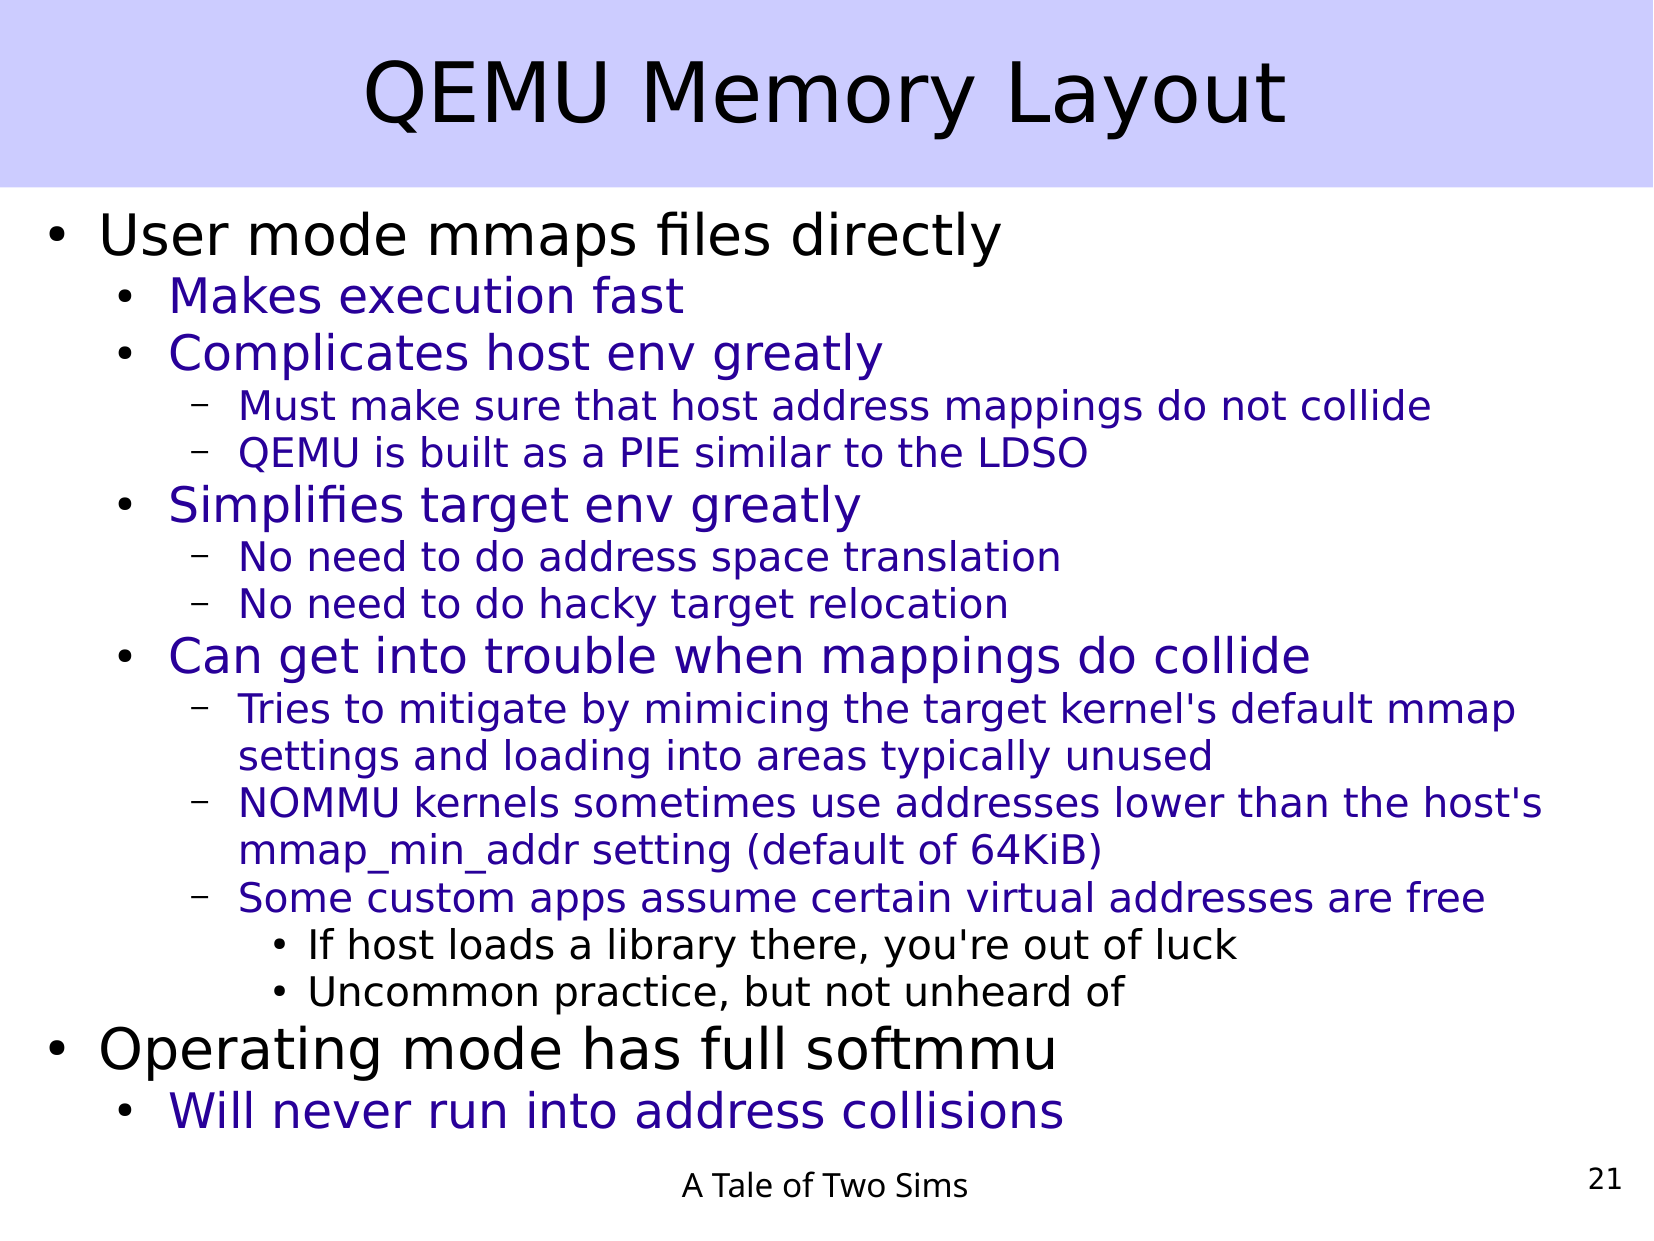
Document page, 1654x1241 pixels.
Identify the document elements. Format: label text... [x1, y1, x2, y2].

list User mode mmaps files directly Makes execution fast Complicates host env greatly Must make sure that host address mappings do not collide QEMU is built as a PIE similar to the LDSO Simplifies target env greatly No need to do address space translation No need to do hacky target relocation Can get into trouble when mappings do collide Tries to mitigate by mimicing the target kernel's default mmap settings and loading into areas typically unused NOMMU kernels sometimes use addresses lower than the host's mmap_min_addr setting (default of 64KiB) Some custom apps assume certain virtual addresses are free If host loads a library there, you're out of luck Uncommon practice, but not unheard of Operating mode has full softmmu Will never run into address collisions [29, 201, 1620, 1151]
title QEMU Memory Layout [0, 0, 1651, 188]
